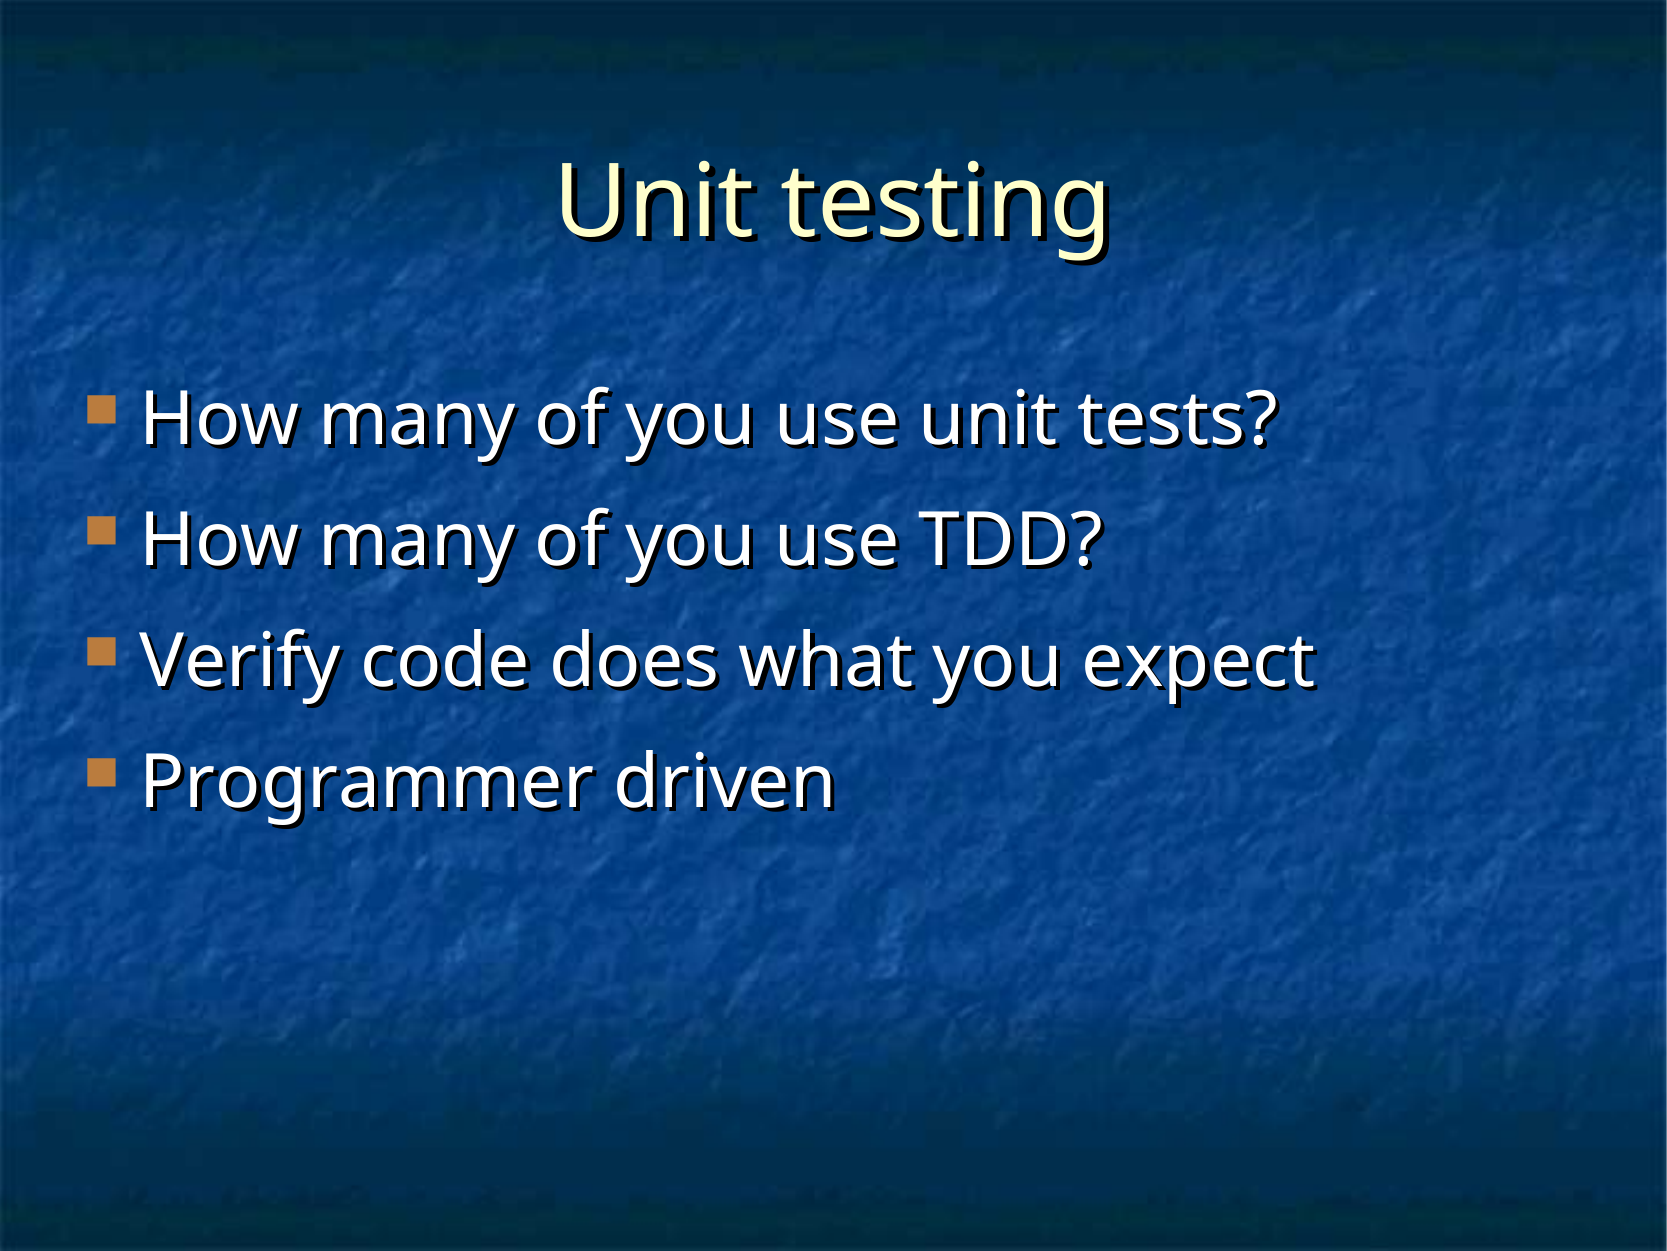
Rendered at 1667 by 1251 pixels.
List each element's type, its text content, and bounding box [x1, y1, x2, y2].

list How many of you use unit tests? How many of you use TDD? Verify code does what you expect Programmer driven [83, 361, 1584, 1097]
picture [0, 0, 1667, 1251]
title Unit testing [83, 77, 1584, 312]
